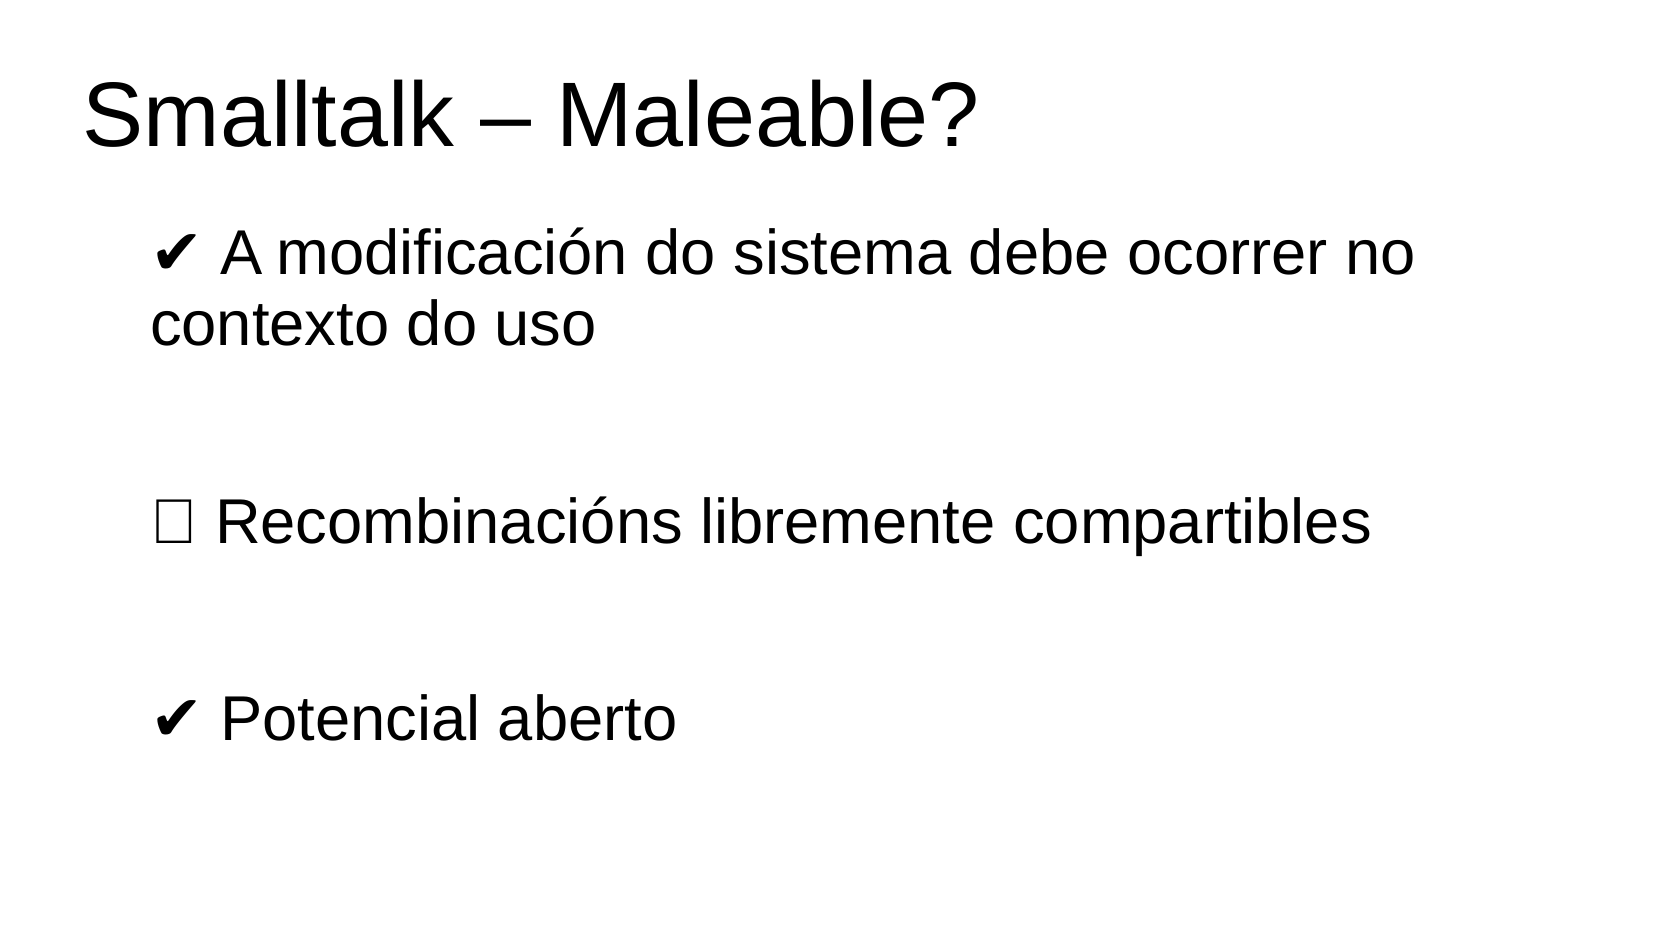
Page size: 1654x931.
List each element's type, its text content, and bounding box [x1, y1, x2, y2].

title Smalltalk – Maleable? [82, 37, 1571, 193]
list ✔ A modificación do sistema debe ocorrer no contexto do uso 🤔 Recombinacións libremente compartibles ✔ Potencial aberto [82, 217, 1571, 758]
